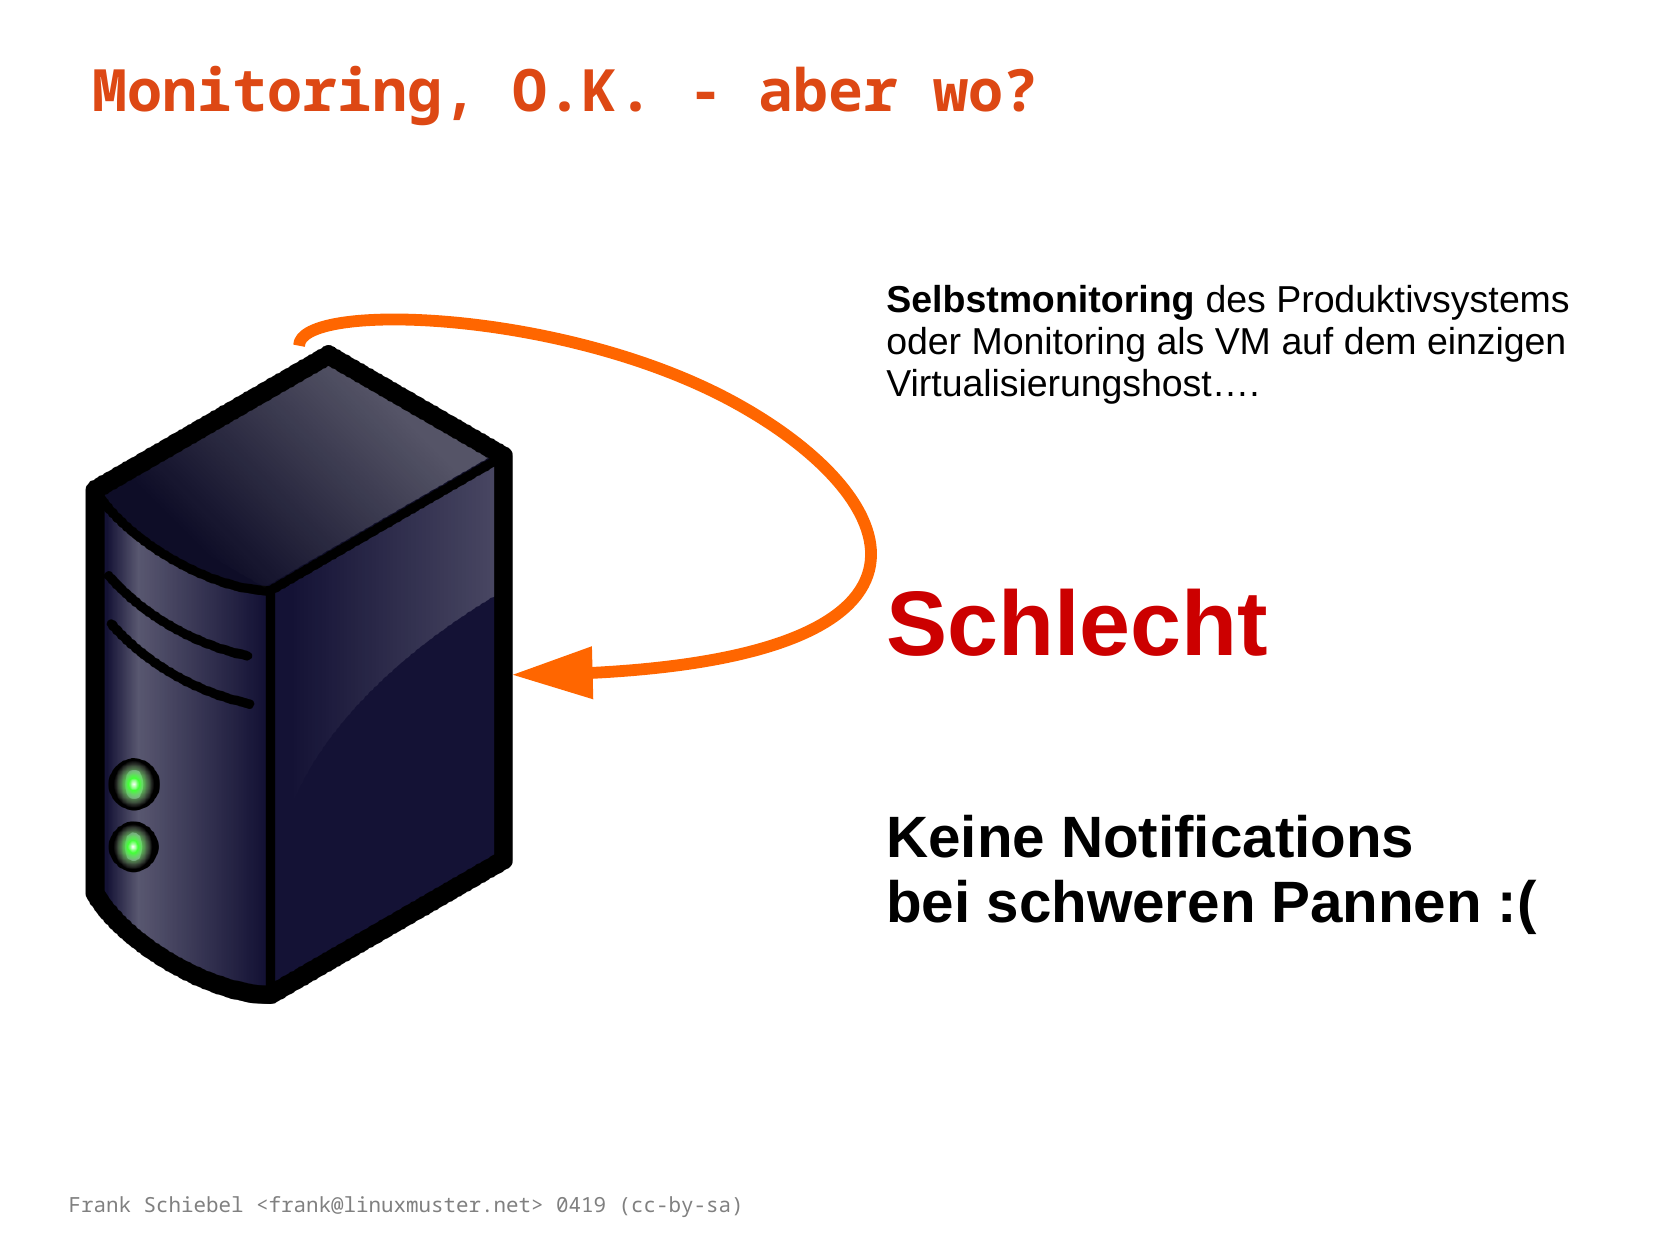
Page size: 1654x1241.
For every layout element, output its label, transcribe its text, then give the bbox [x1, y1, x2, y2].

text_box Selbstmonitoring des Produktivsystems oder Monitoring als VM auf dem einzigen Virtualisierungshost…. Schlecht Keine Notifications bei schweren Pannen :( [871, 271, 1592, 943]
text_box Monitoring, O.K. - aber wo? [78, 42, 1130, 118]
picture [85, 345, 513, 1004]
